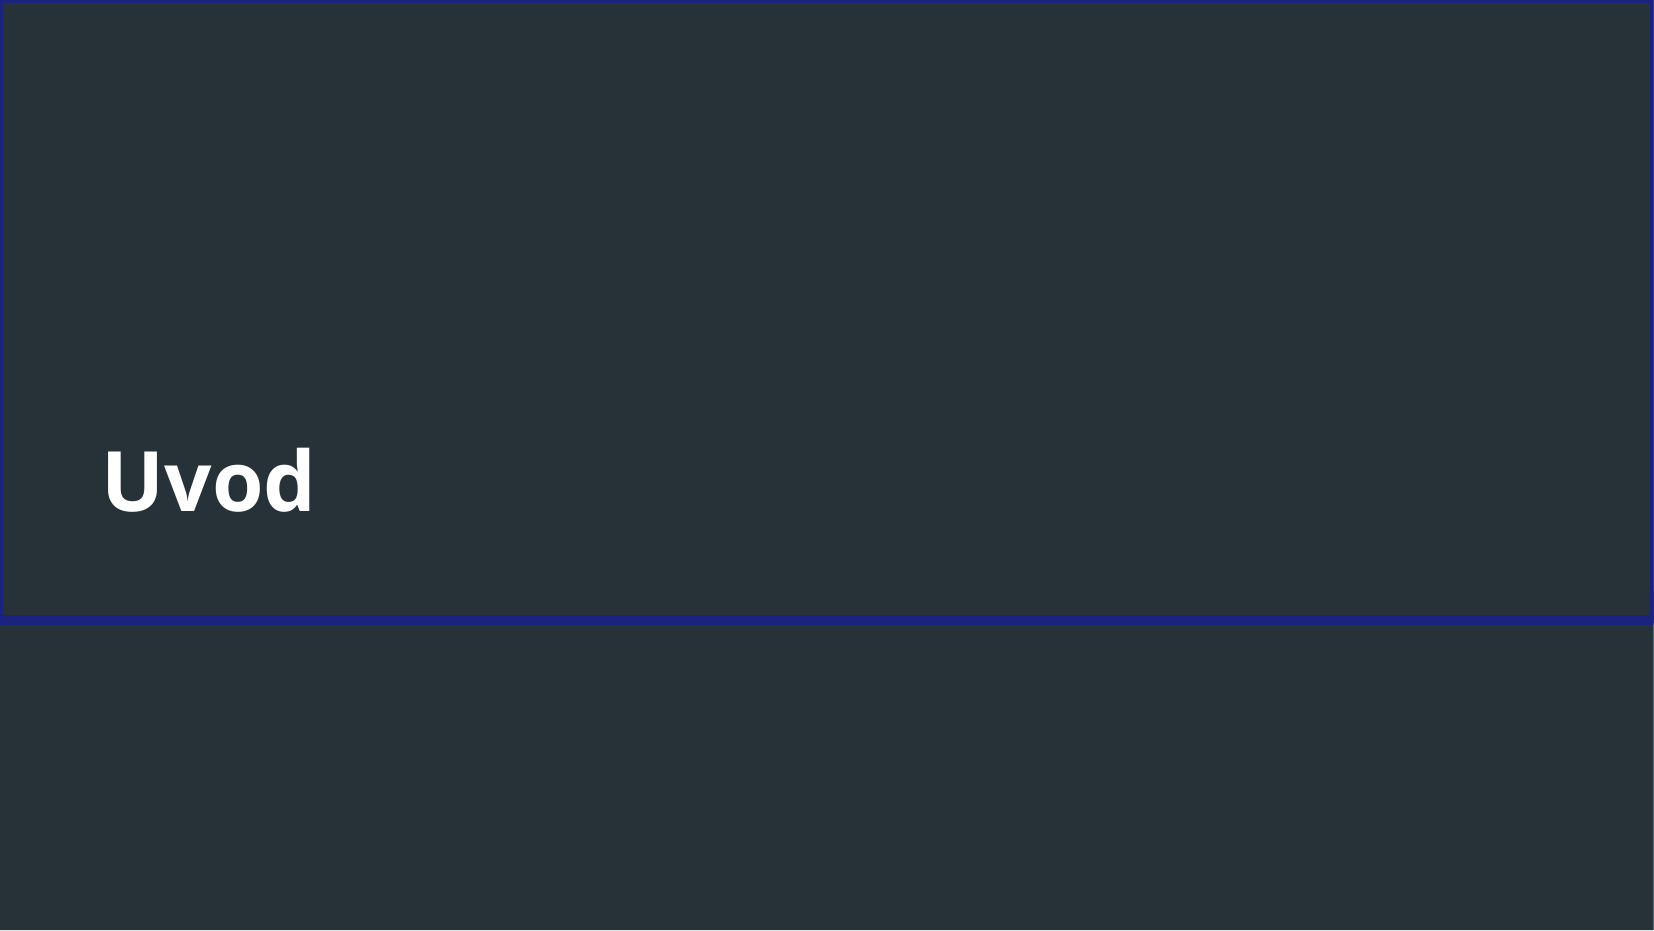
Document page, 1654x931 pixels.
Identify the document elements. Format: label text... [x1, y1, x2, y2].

text_box Uvod [87, 395, 1104, 546]
